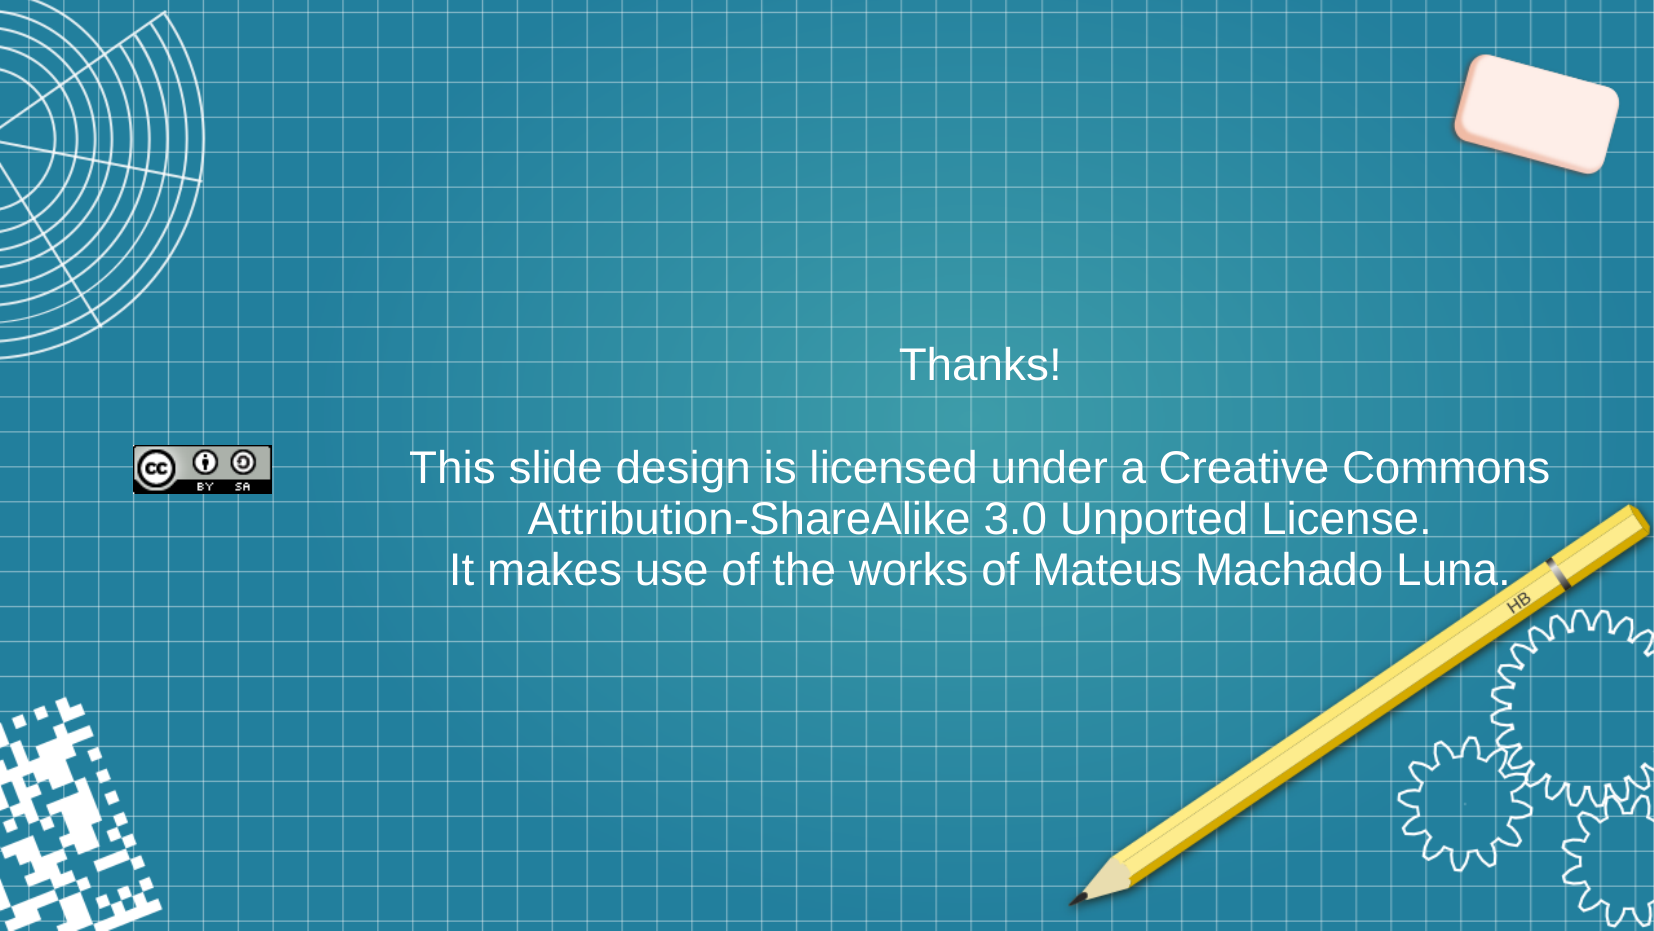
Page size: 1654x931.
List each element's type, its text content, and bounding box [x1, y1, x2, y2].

picture [0, 0, 1654, 931]
title Thanks! This slide design is licensed under a Creative Commons Attribution-ShareAlike 3.0 Unported License. It makes use of the works of Mateus Machado Luna. [389, 339, 1571, 596]
